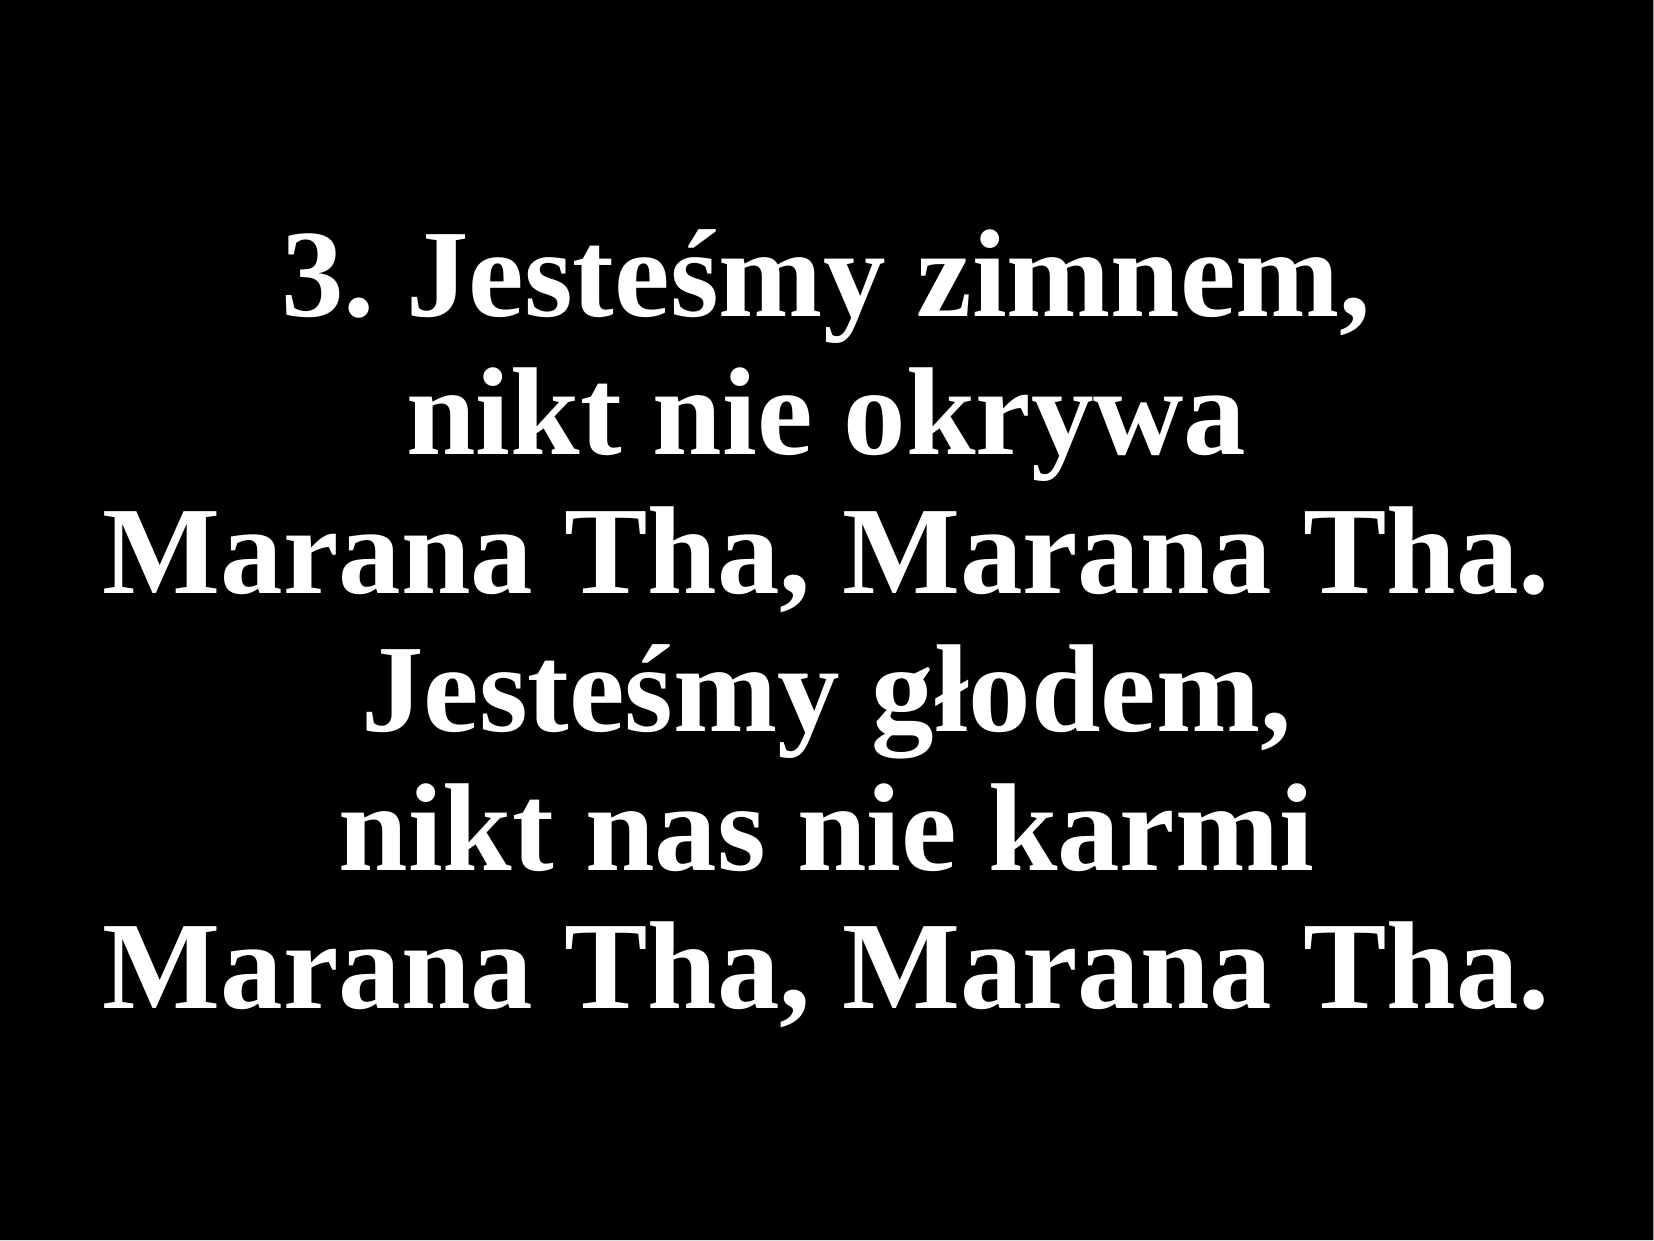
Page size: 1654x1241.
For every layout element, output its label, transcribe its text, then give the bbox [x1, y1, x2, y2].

title 3. Jesteśmy zimnem, nikt nie okrywa Marana Tha, Marana Tha. Jesteśmy głodem, nikt nas nie karmi Marana Tha, Marana Tha. [0, 0, 1654, 1241]
